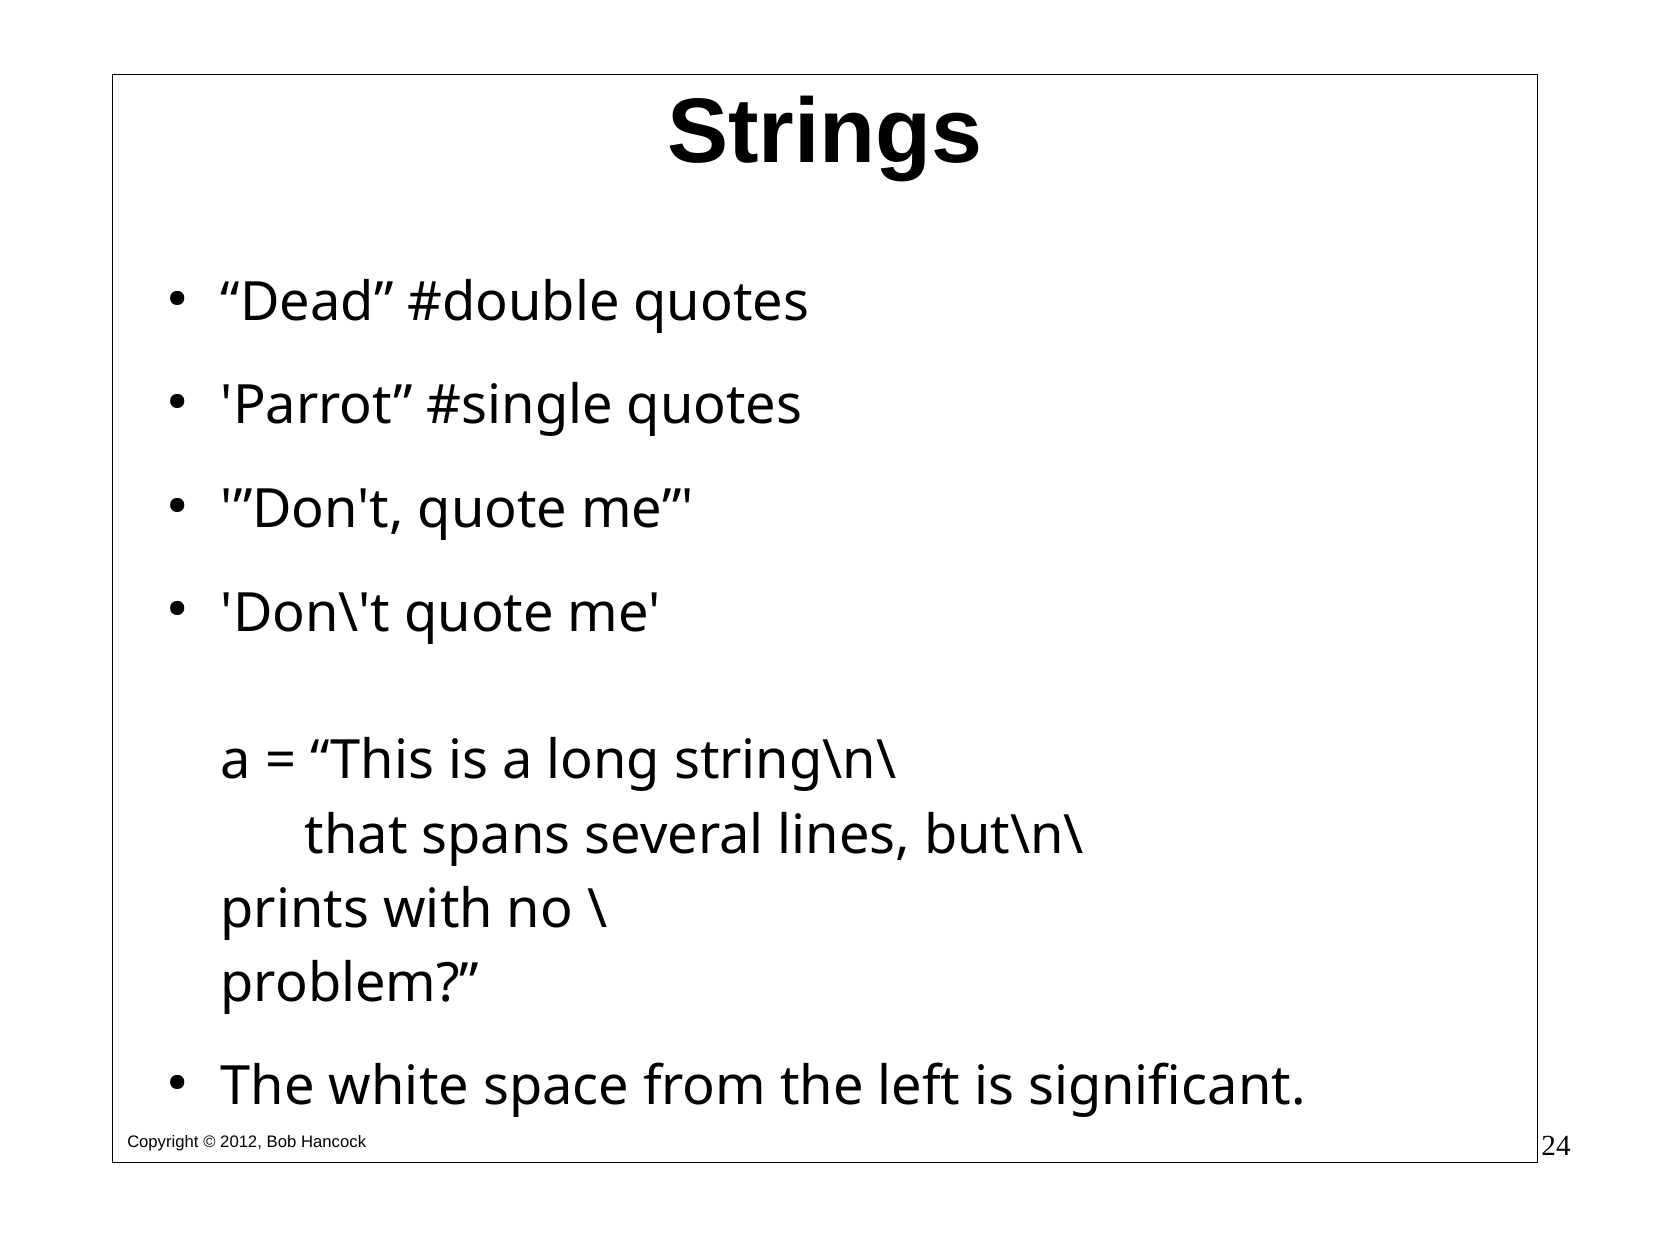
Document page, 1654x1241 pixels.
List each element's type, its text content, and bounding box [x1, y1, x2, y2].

title Strings [112, 75, 1538, 188]
text_box Copyright © 2012, Bob Hancock [112, 1125, 382, 1159]
list “Dead” #double quotes 'Parrot” #single quotes '”Don't, quote me”' 'Don\'t quote me' a = “This is a long string\n\ that spans several lines, but\n\ prints with no \ problem?” The white space from the left is significant. [150, 262, 1501, 1126]
